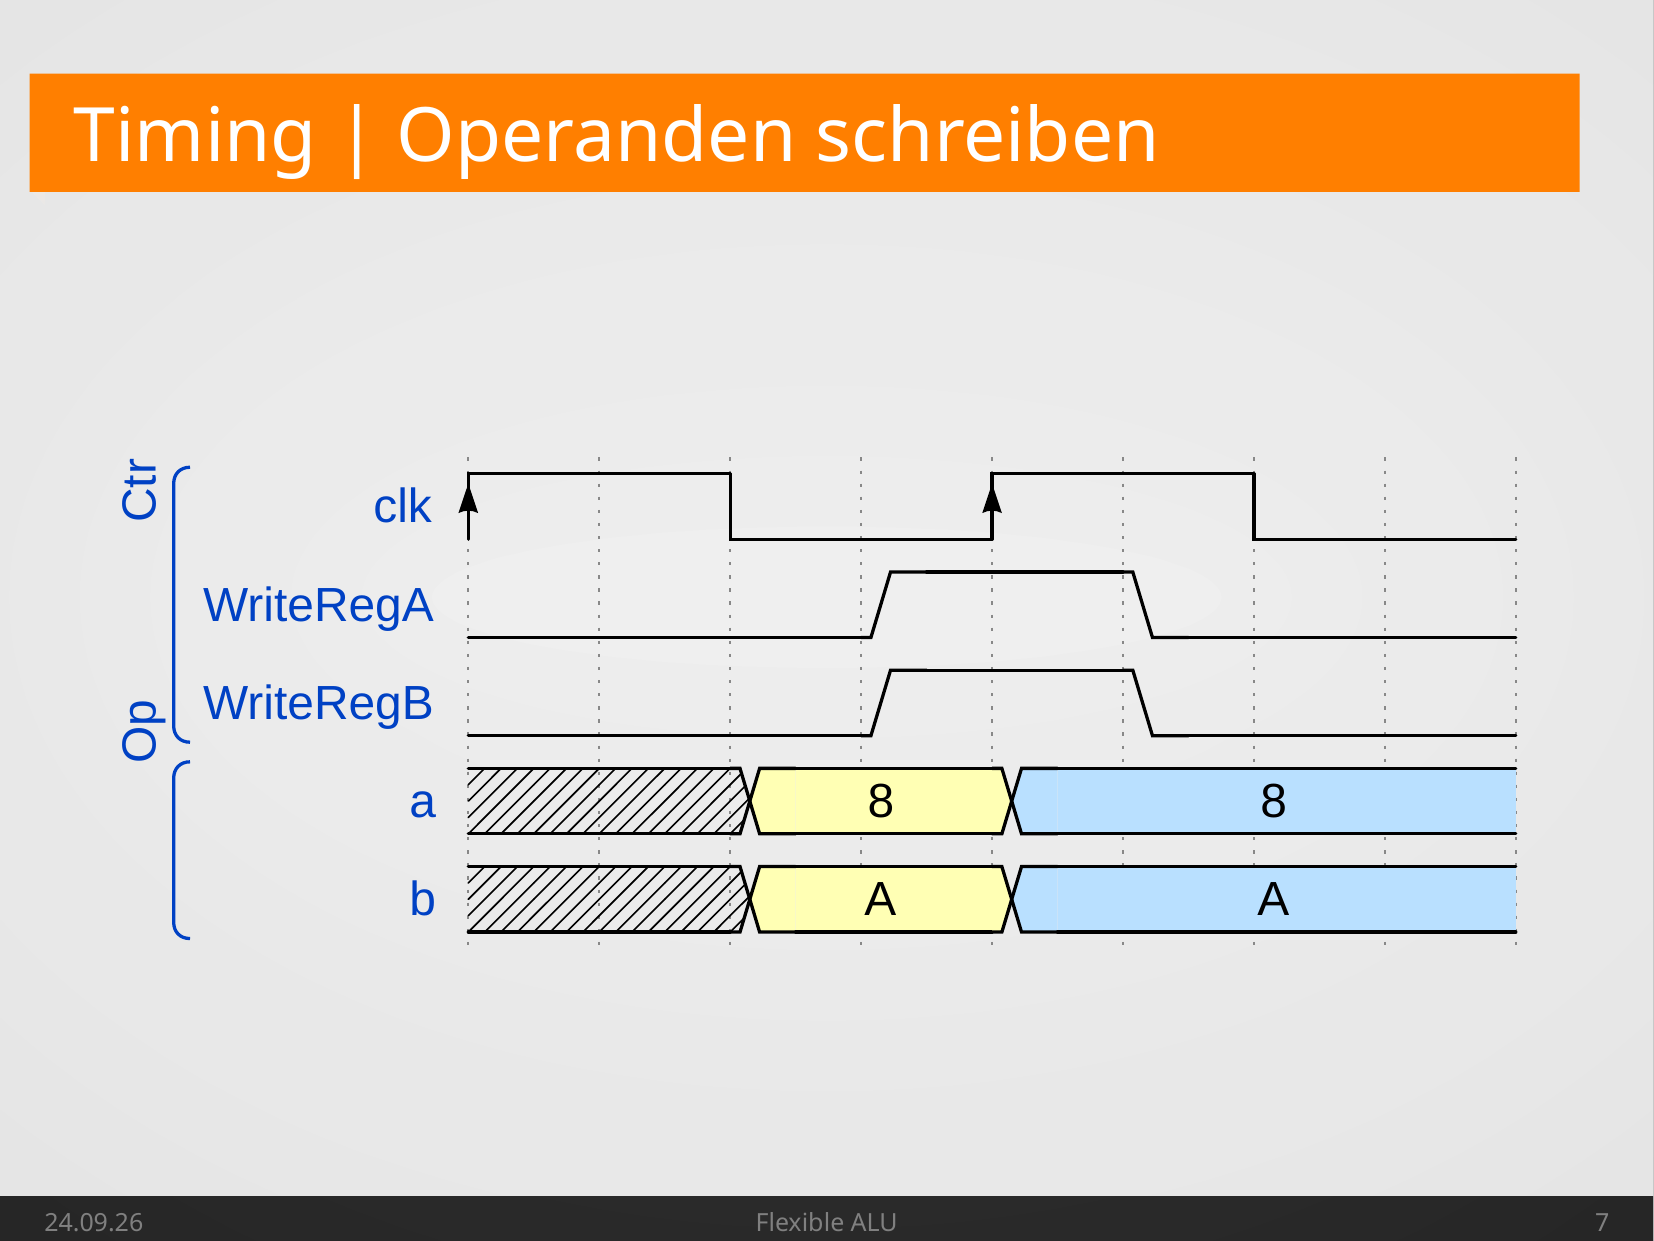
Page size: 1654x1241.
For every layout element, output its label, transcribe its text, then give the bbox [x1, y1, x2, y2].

title Timing | Operanden schreiben [73, 73, 1565, 192]
picture [73, 455, 1580, 947]
